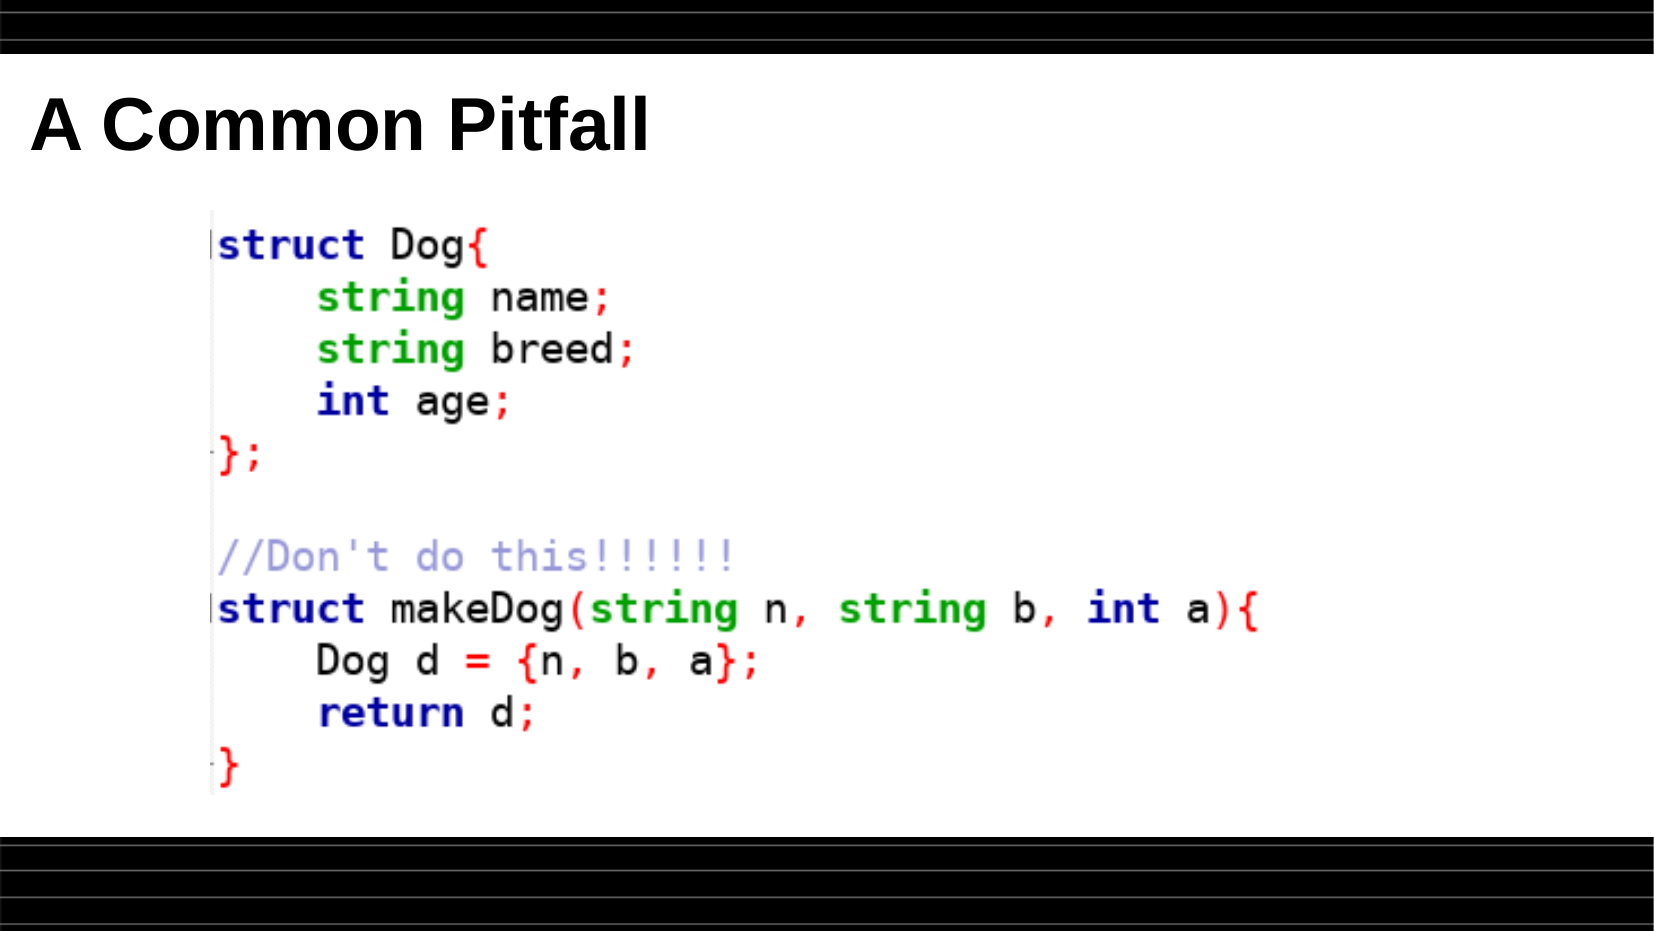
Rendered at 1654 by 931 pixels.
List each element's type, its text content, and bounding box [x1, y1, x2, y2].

picture [0, 0, 1654, 54]
text_box A Common Pitfall [15, 75, 1546, 174]
picture [210, 210, 1299, 796]
picture [0, 837, 1654, 931]
